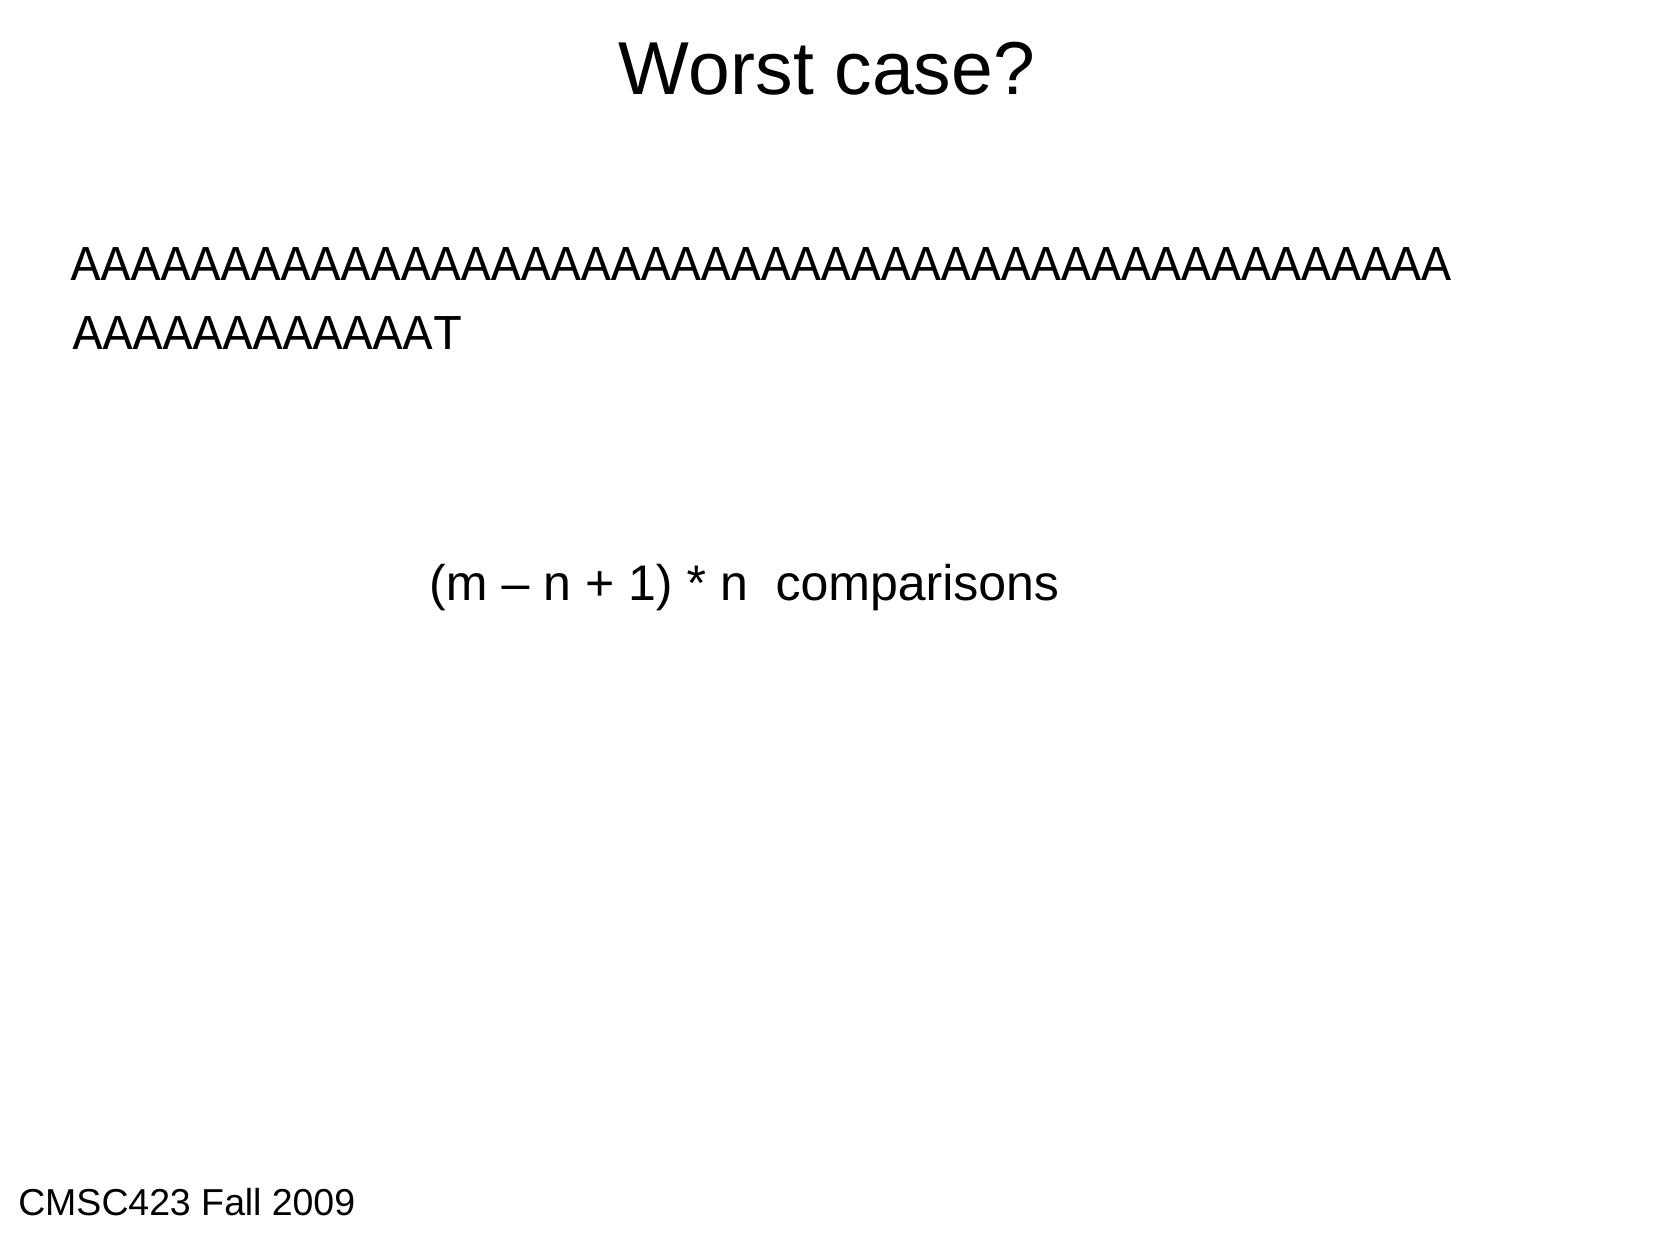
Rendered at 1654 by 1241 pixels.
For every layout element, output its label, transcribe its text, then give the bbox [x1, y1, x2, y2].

title Worst case? [0, 10, 1654, 127]
text_box AAAAAAAAAAAAT [57, 299, 478, 372]
text_box AAAAAAAAAAAAAAAAAAAAAAAAAAAAAAAAAAAAAAAAAAAAAA [55, 230, 1466, 303]
text_box (m – n + 1) * n comparisons [414, 547, 1075, 620]
